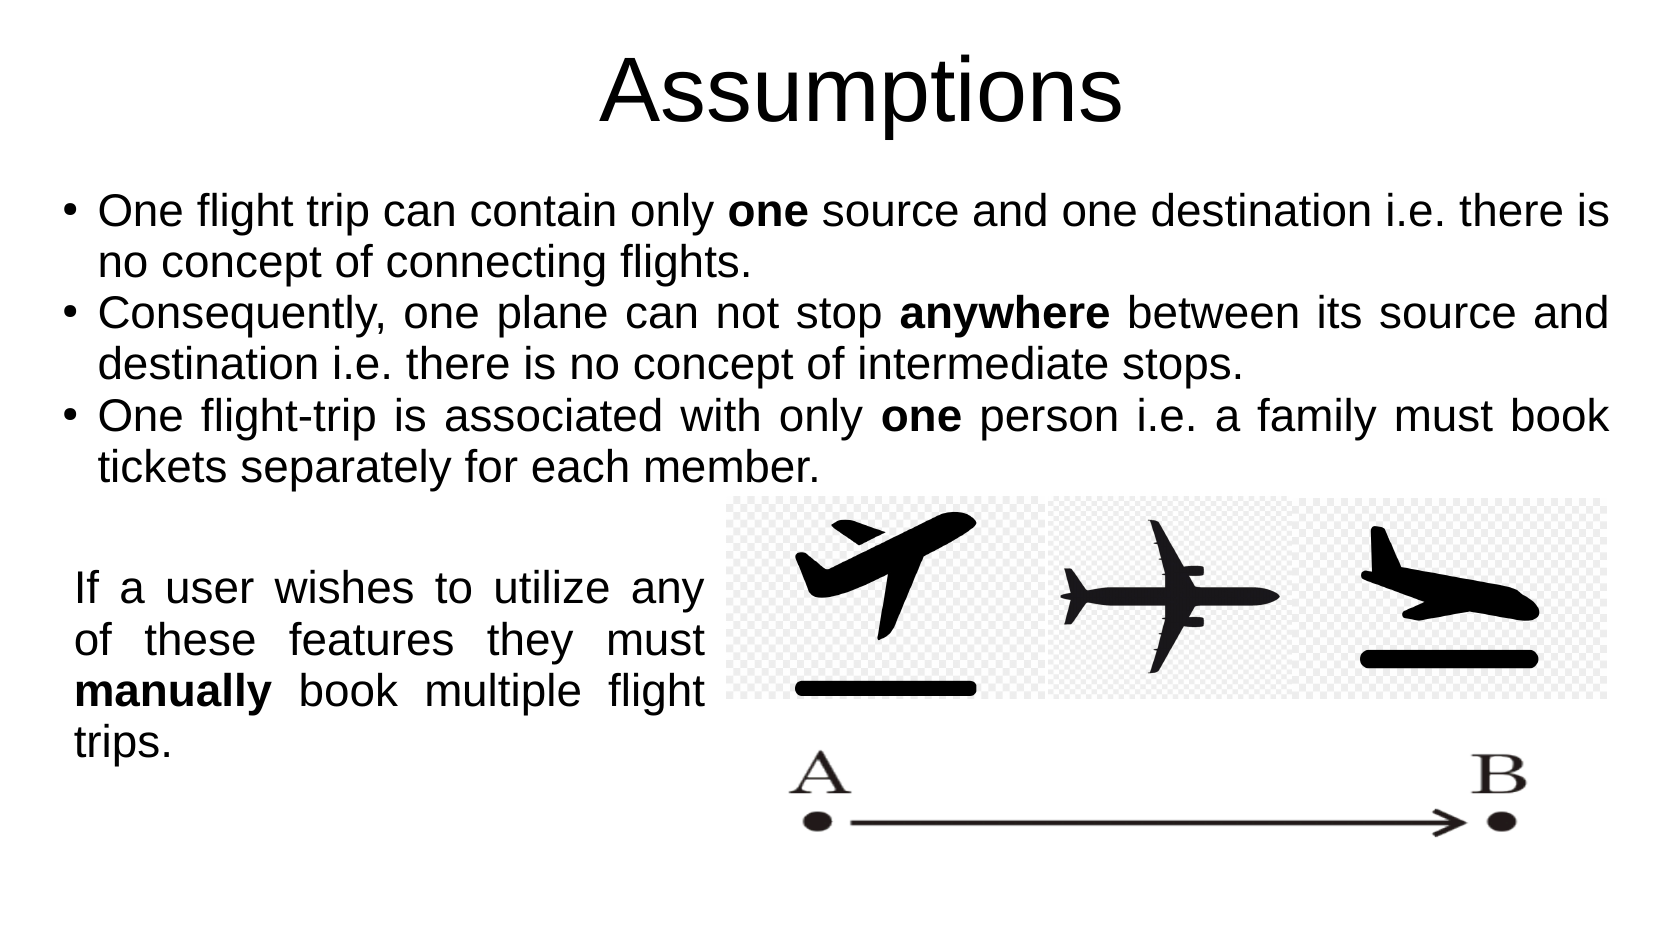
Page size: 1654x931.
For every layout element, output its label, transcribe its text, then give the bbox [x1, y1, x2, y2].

title Assumptions [118, 12, 1607, 168]
picture [1048, 496, 1607, 699]
picture [726, 496, 1045, 699]
text_box One flight trip can contain only one source and one destination i.e. there is no concept of connecting flights. Consequently, one plane can not stop anywhere between its source and destination i.e. there is no concept of intermediate stops. One flight-trip is associated with only one person i.e. a family must book tickets separately for each member. [47, 177, 1625, 500]
picture [742, 706, 1594, 886]
text_box If a user wishes to utilize any of these features they must manually book multiple flight trips. [59, 555, 721, 827]
